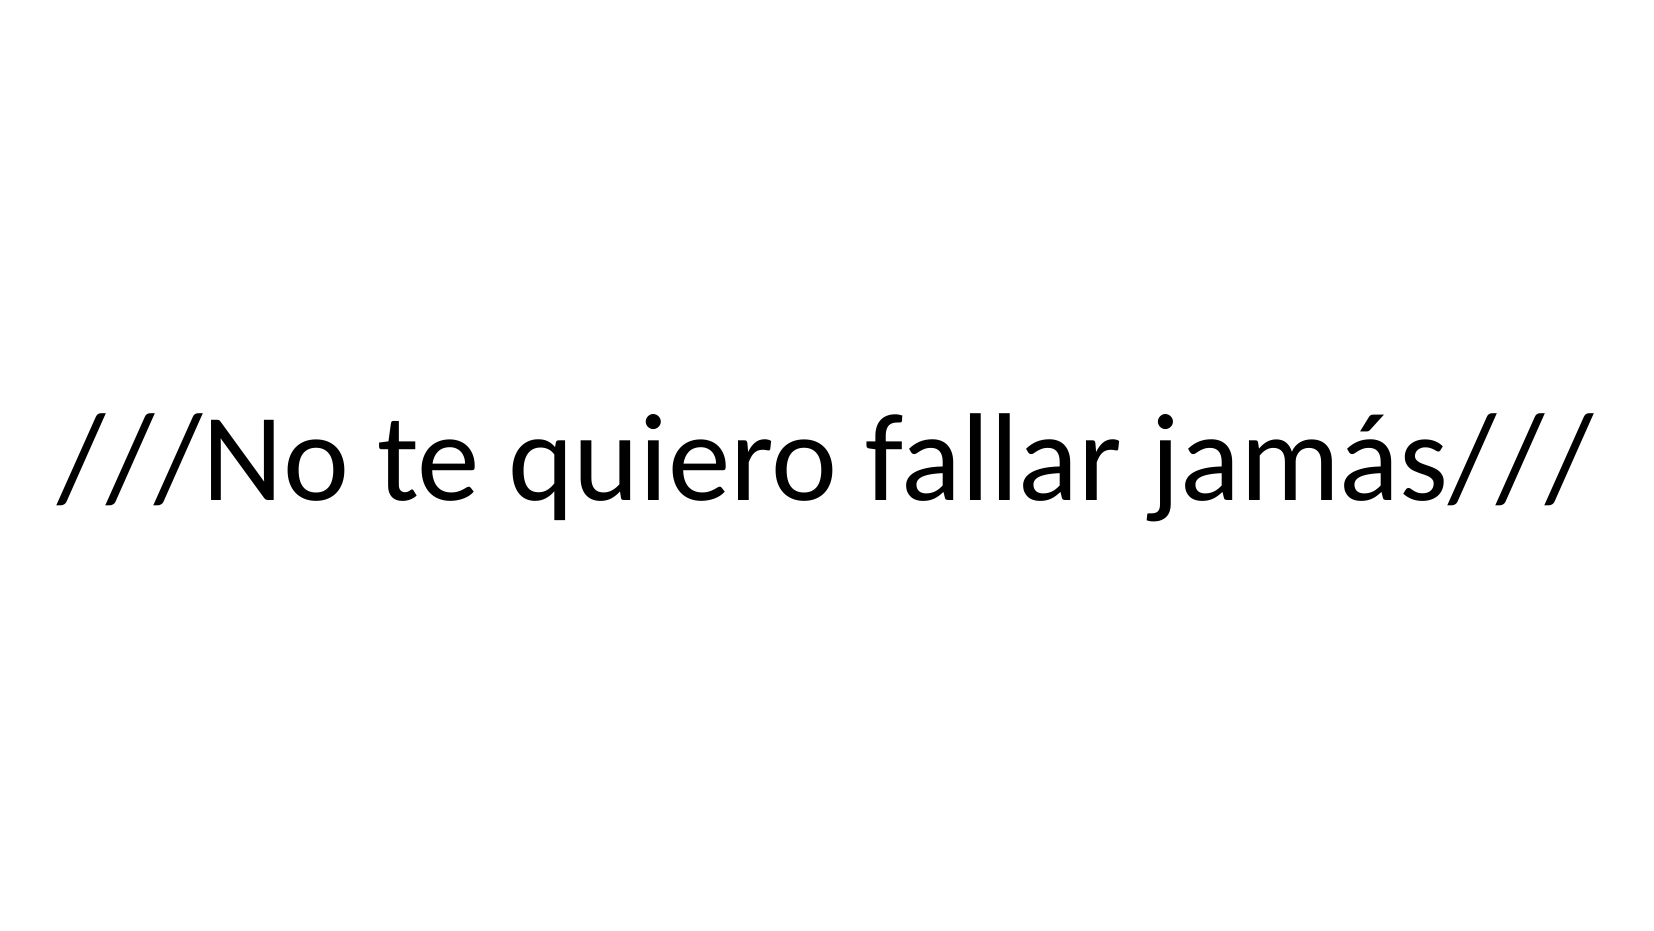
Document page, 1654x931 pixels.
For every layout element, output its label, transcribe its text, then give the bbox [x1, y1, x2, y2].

title ///No te quiero fallar jamás/// [0, 0, 1654, 931]
